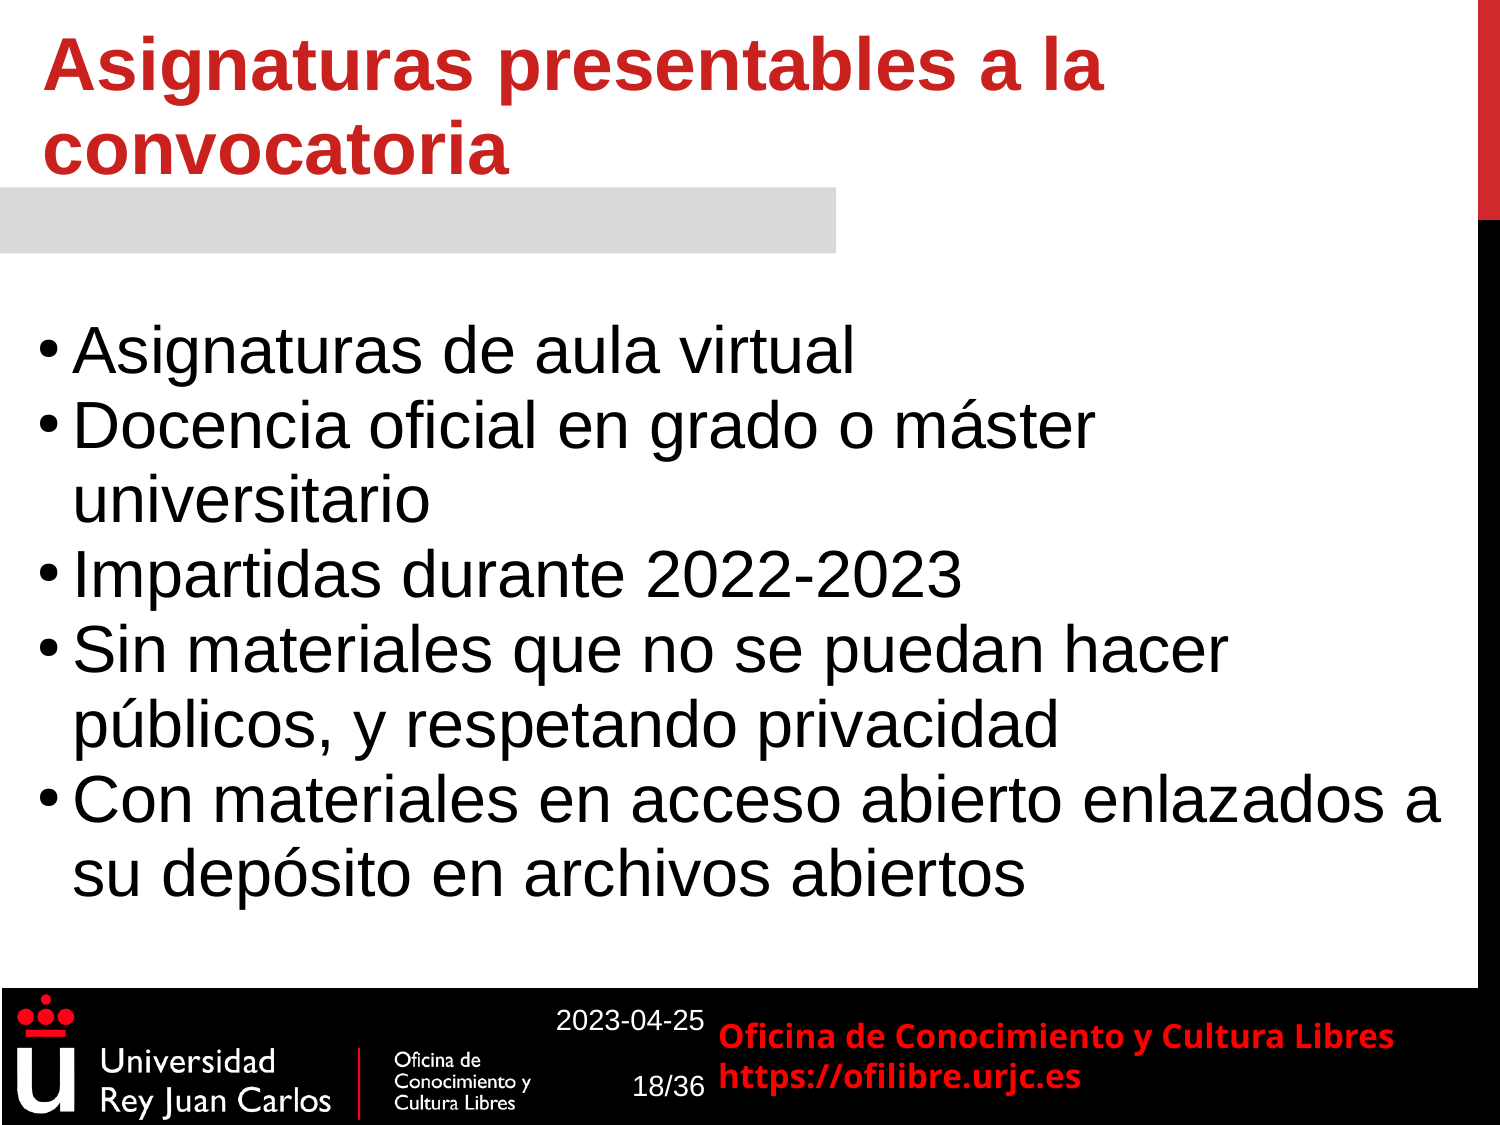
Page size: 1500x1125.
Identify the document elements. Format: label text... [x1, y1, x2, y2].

text_box Asignaturas de aula virtual Docencia oficial en grado o máster universitario Impartidas durante 2022-2023 Sin materiales que no se puedan hacer públicos, y respetando privacidad Con materiales en acceso abierto enlazados a su depósito en archivos abiertos [22, 305, 1463, 933]
title [75, 7, 1425, 196]
text_box Asignaturas presentables a la convocatoria [27, 15, 1381, 199]
picture [17, 994, 531, 1120]
